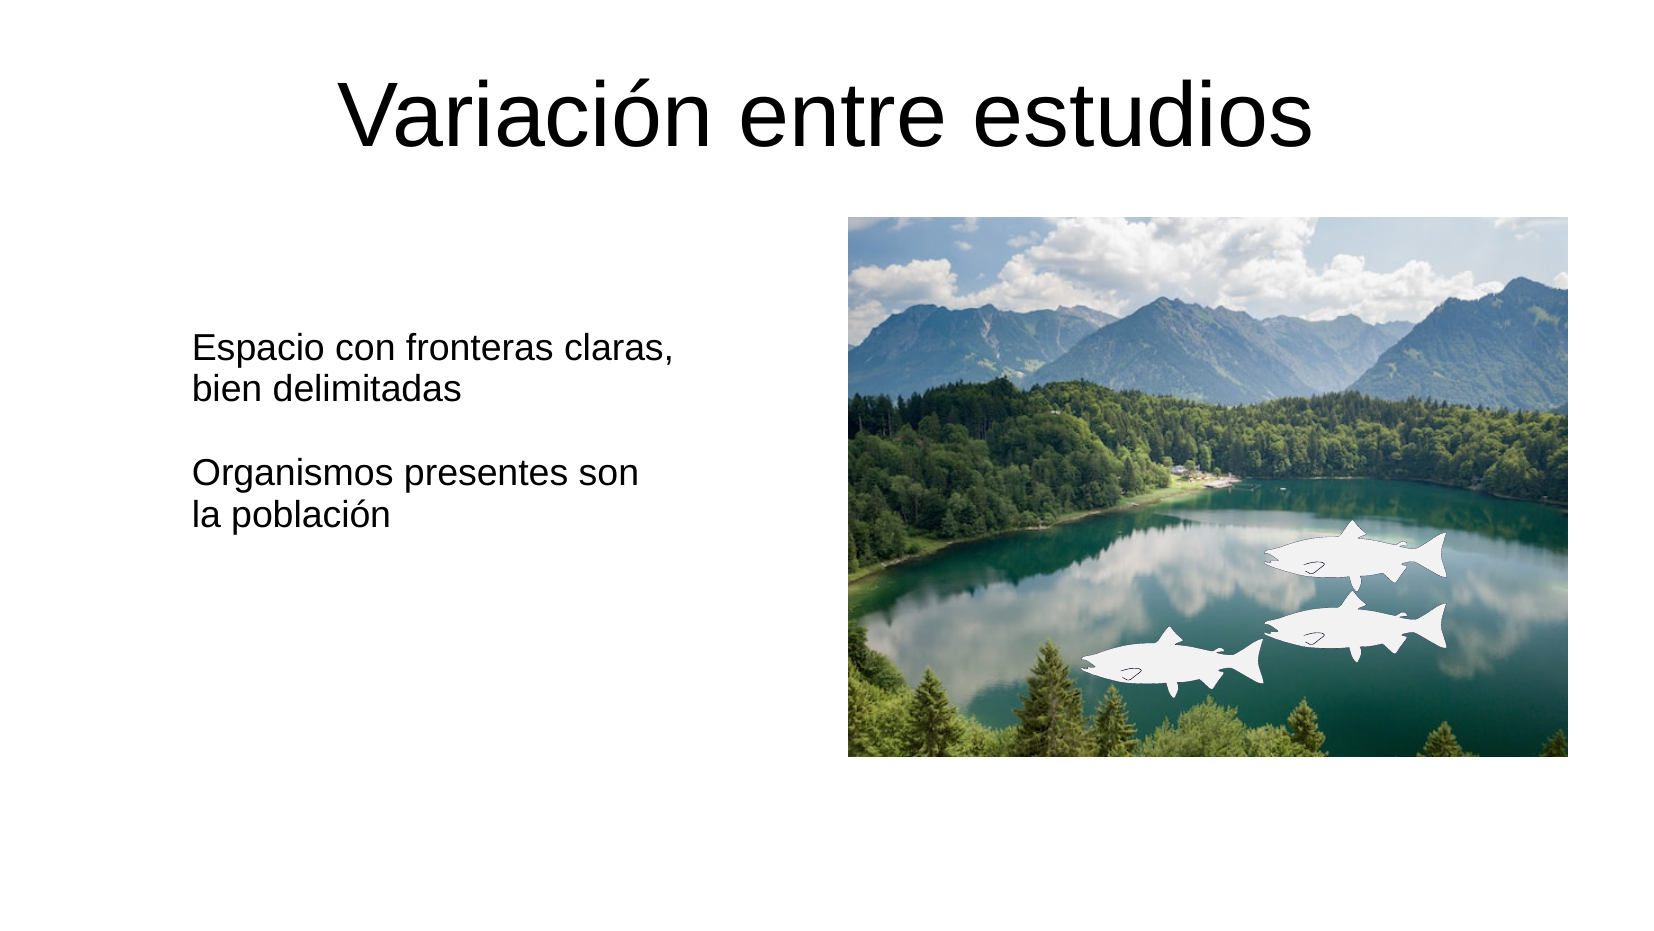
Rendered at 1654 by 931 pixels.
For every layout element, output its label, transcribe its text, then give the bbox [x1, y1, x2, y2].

picture [848, 217, 1568, 758]
title Variación entre estudios [82, 37, 1571, 193]
text_box Espacio con fronteras claras, bien delimitadas Organismos presentes son la población [177, 318, 701, 544]
